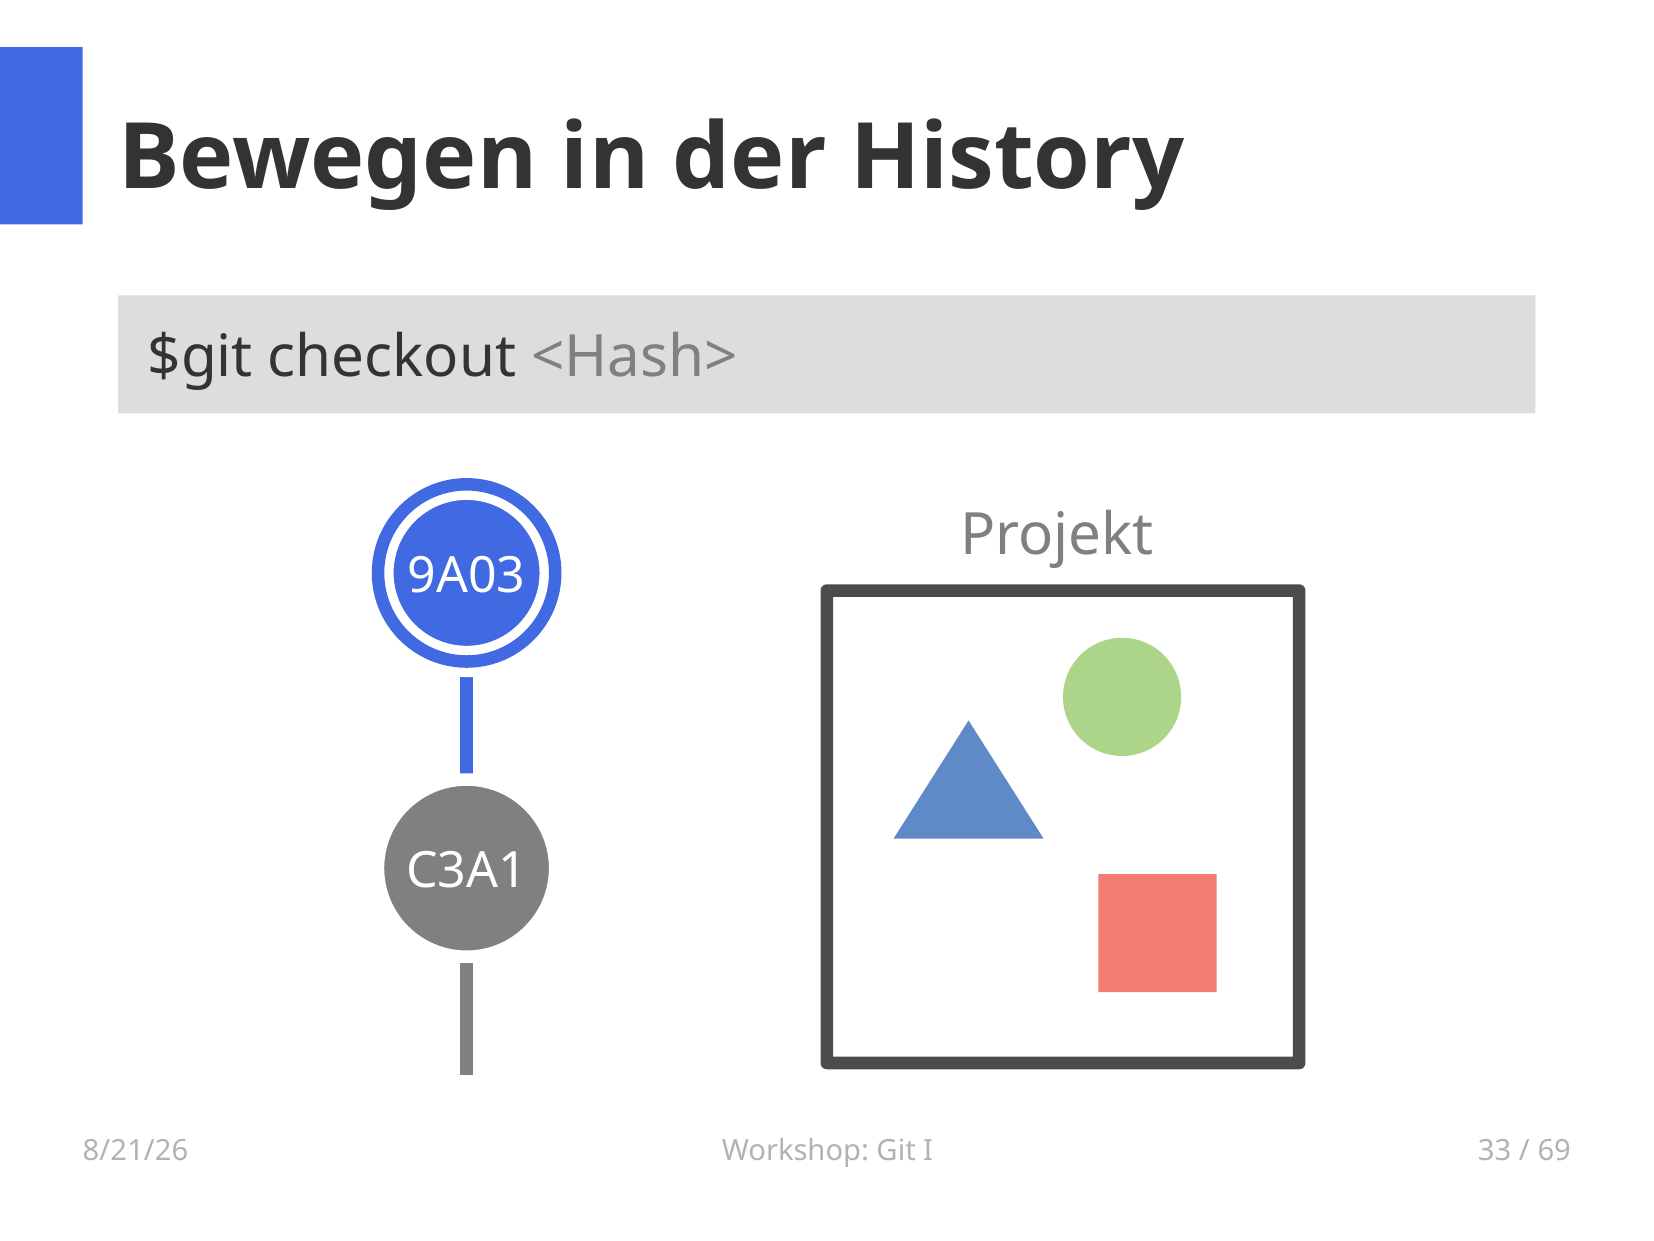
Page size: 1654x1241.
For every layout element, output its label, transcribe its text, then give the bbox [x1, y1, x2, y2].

text_box [1062, 637, 1182, 756]
title Bewegen in der History [118, 49, 1571, 257]
text_box C3A1 [377, 779, 556, 957]
text_box Projekt [803, 484, 1312, 579]
text_box [1098, 874, 1217, 993]
text_box 9A03 [385, 491, 548, 655]
list $git checkout <Hash> [118, 295, 1536, 414]
text_box [893, 720, 1044, 839]
